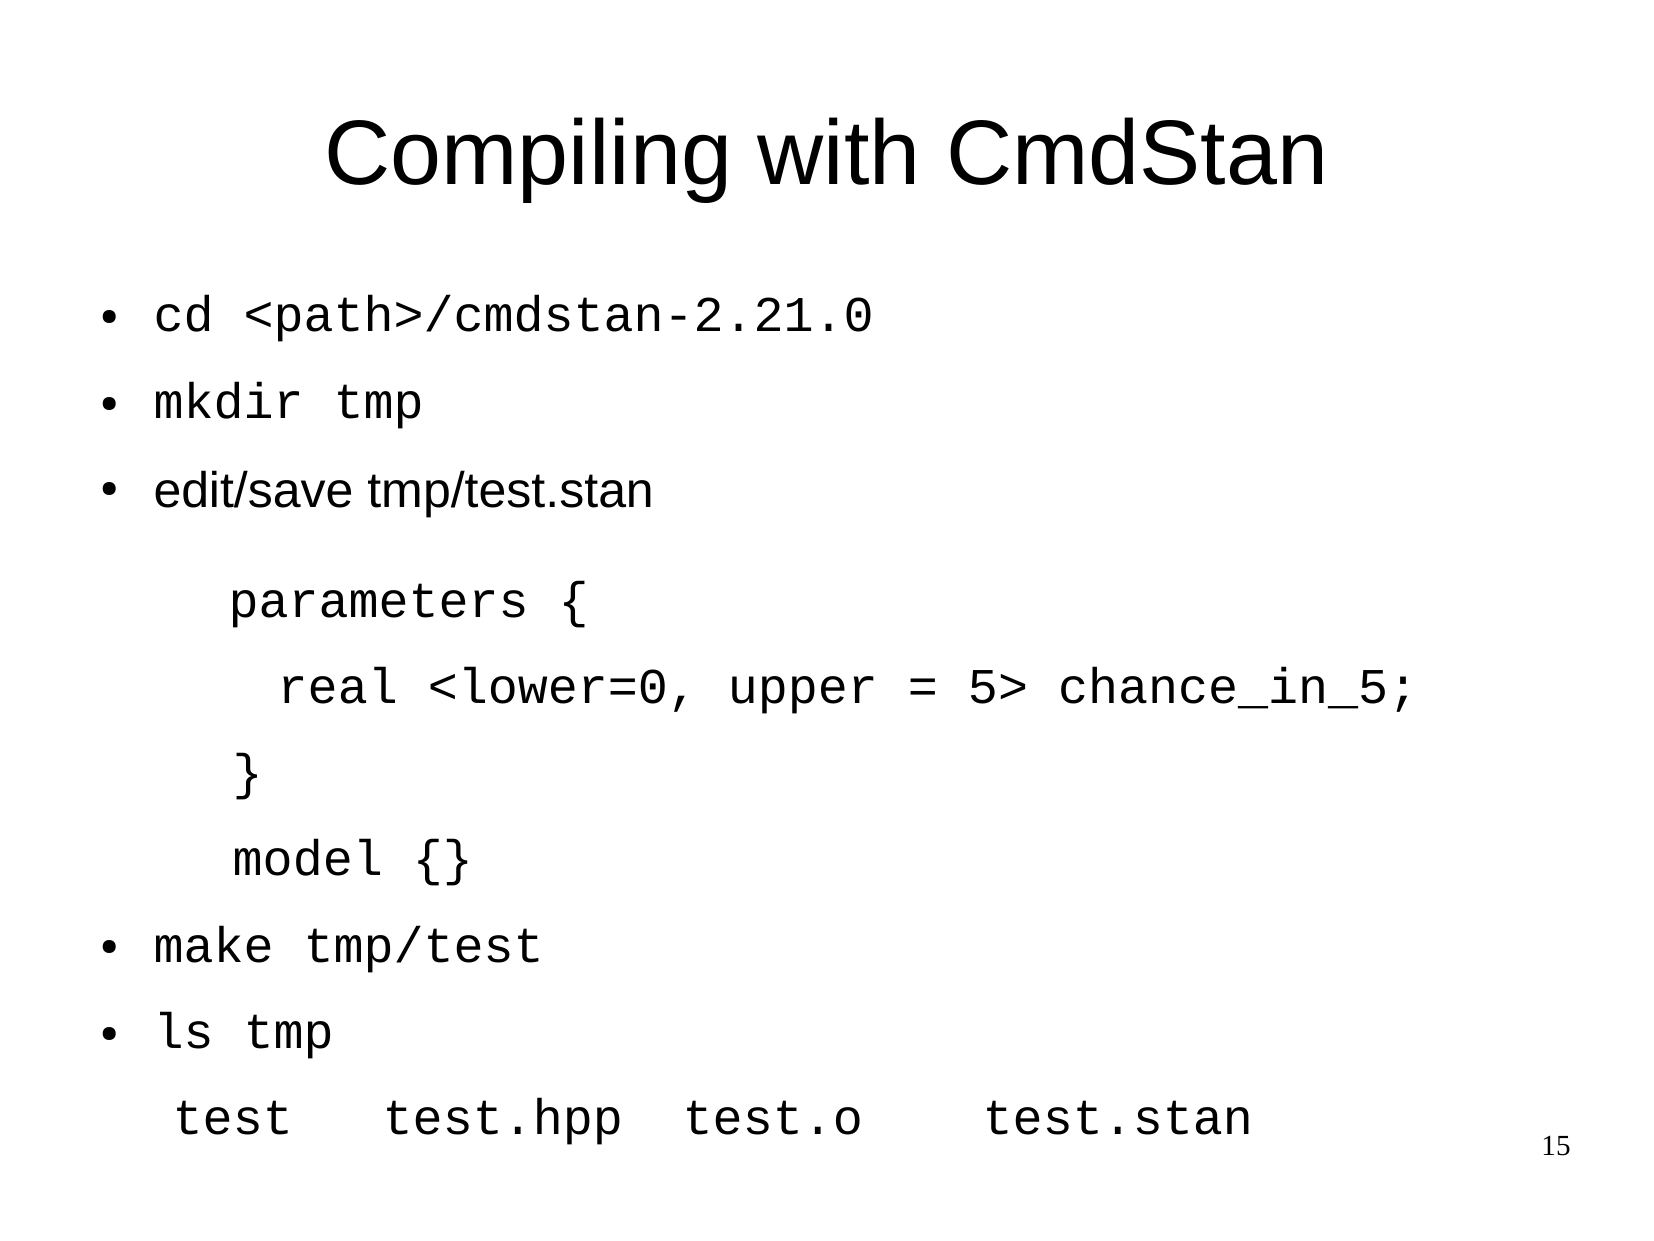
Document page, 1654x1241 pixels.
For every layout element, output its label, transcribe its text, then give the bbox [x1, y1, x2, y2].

title Compiling with CmdStan [82, 49, 1571, 257]
list cd <path>/cmdstan-2.21.0 mkdir tmp edit/save tmp/test.stan parameters { real <lower=0, upper = 5> chance_in_5; } model {} make tmp/test ls tmp test test.hpp test.o test.stan [82, 290, 1571, 1162]
